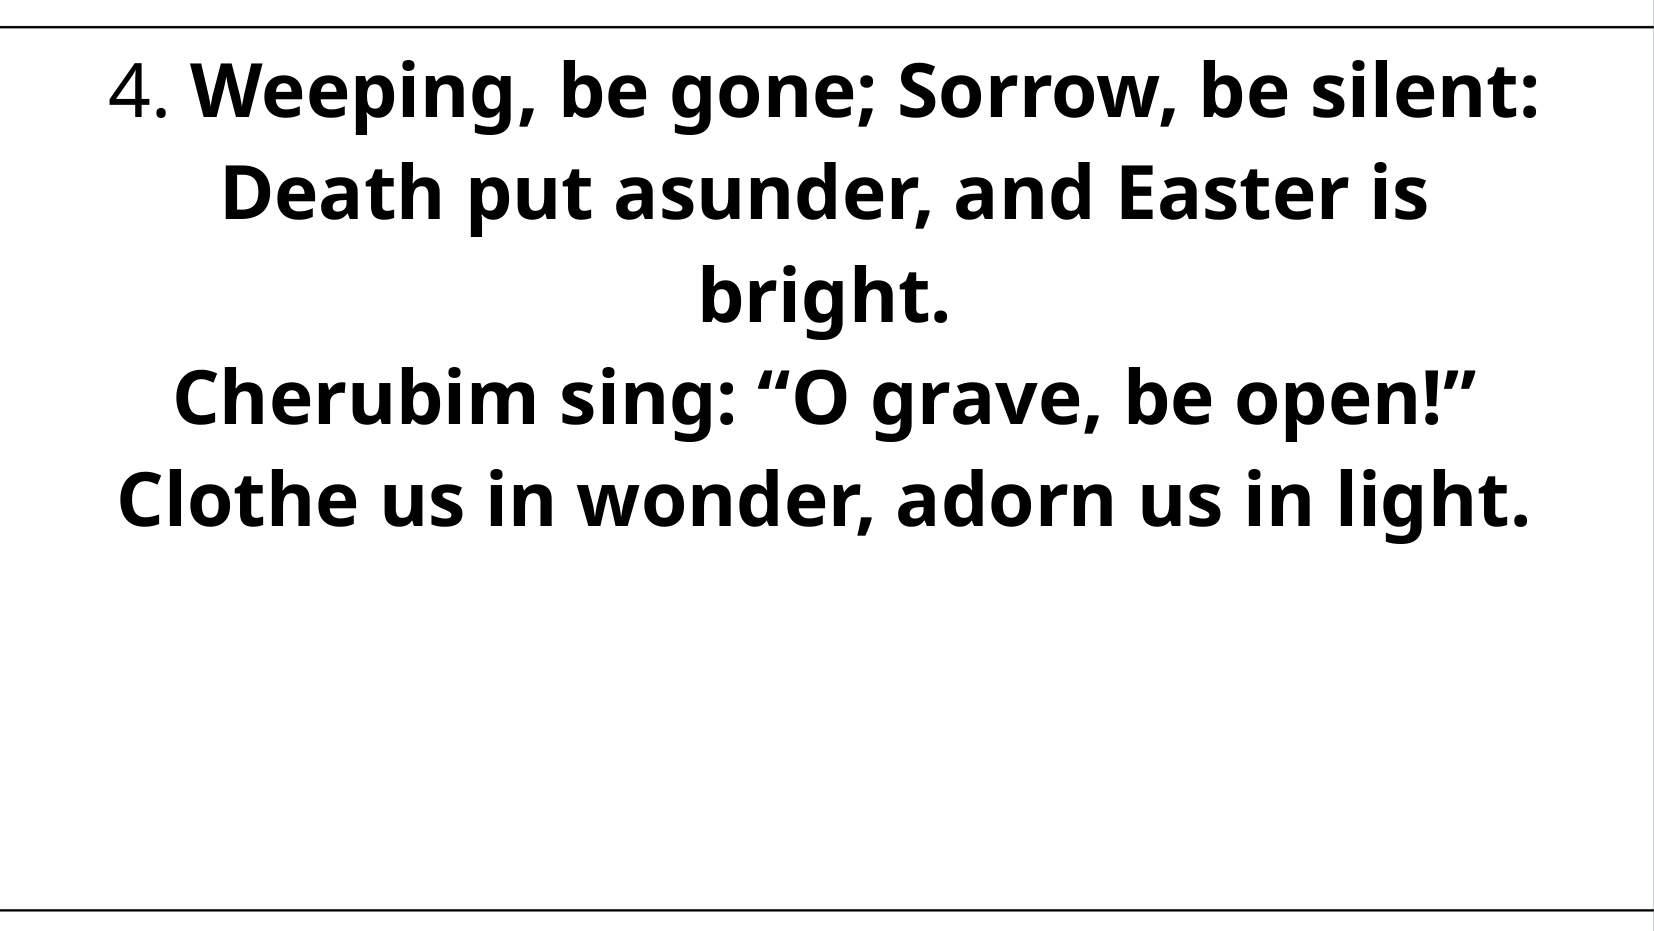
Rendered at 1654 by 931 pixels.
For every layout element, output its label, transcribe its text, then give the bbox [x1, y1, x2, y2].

text_box 4. Weeping, be gone; Sorrow, be silent: Death put asunder, and Easter is bright. Cherubim sing: “O grave, be open!” Clothe us in wonder, adorn us in light. [90, 30, 1561, 460]
picture [0, 0, 1654, 931]
